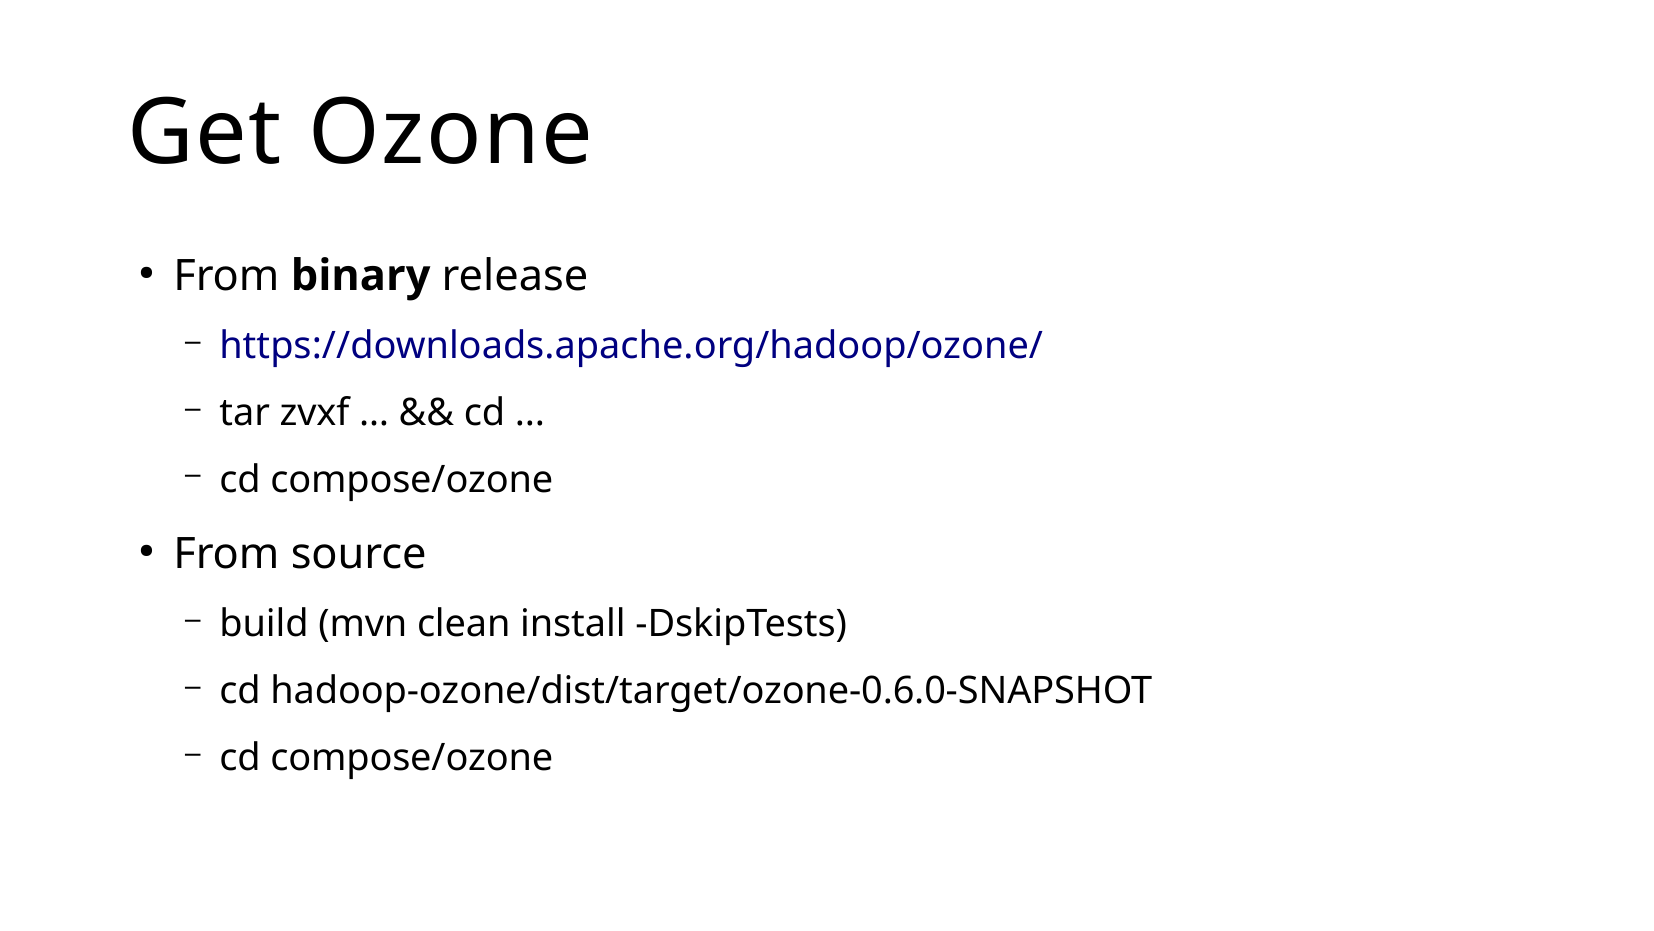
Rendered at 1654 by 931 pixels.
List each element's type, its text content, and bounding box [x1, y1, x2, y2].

title Get Ozone [127, 69, 1527, 187]
list From binary release https://downloads.apache.org/hadoop/ozone/ tar zvxf … && cd ... cd compose/ozone From source build (mvn clean install -DskipTests) cd hadoop-ozone/dist/target/ozone-0.6.0-SNAPSHOT cd compose/ozone [127, 244, 1527, 784]
